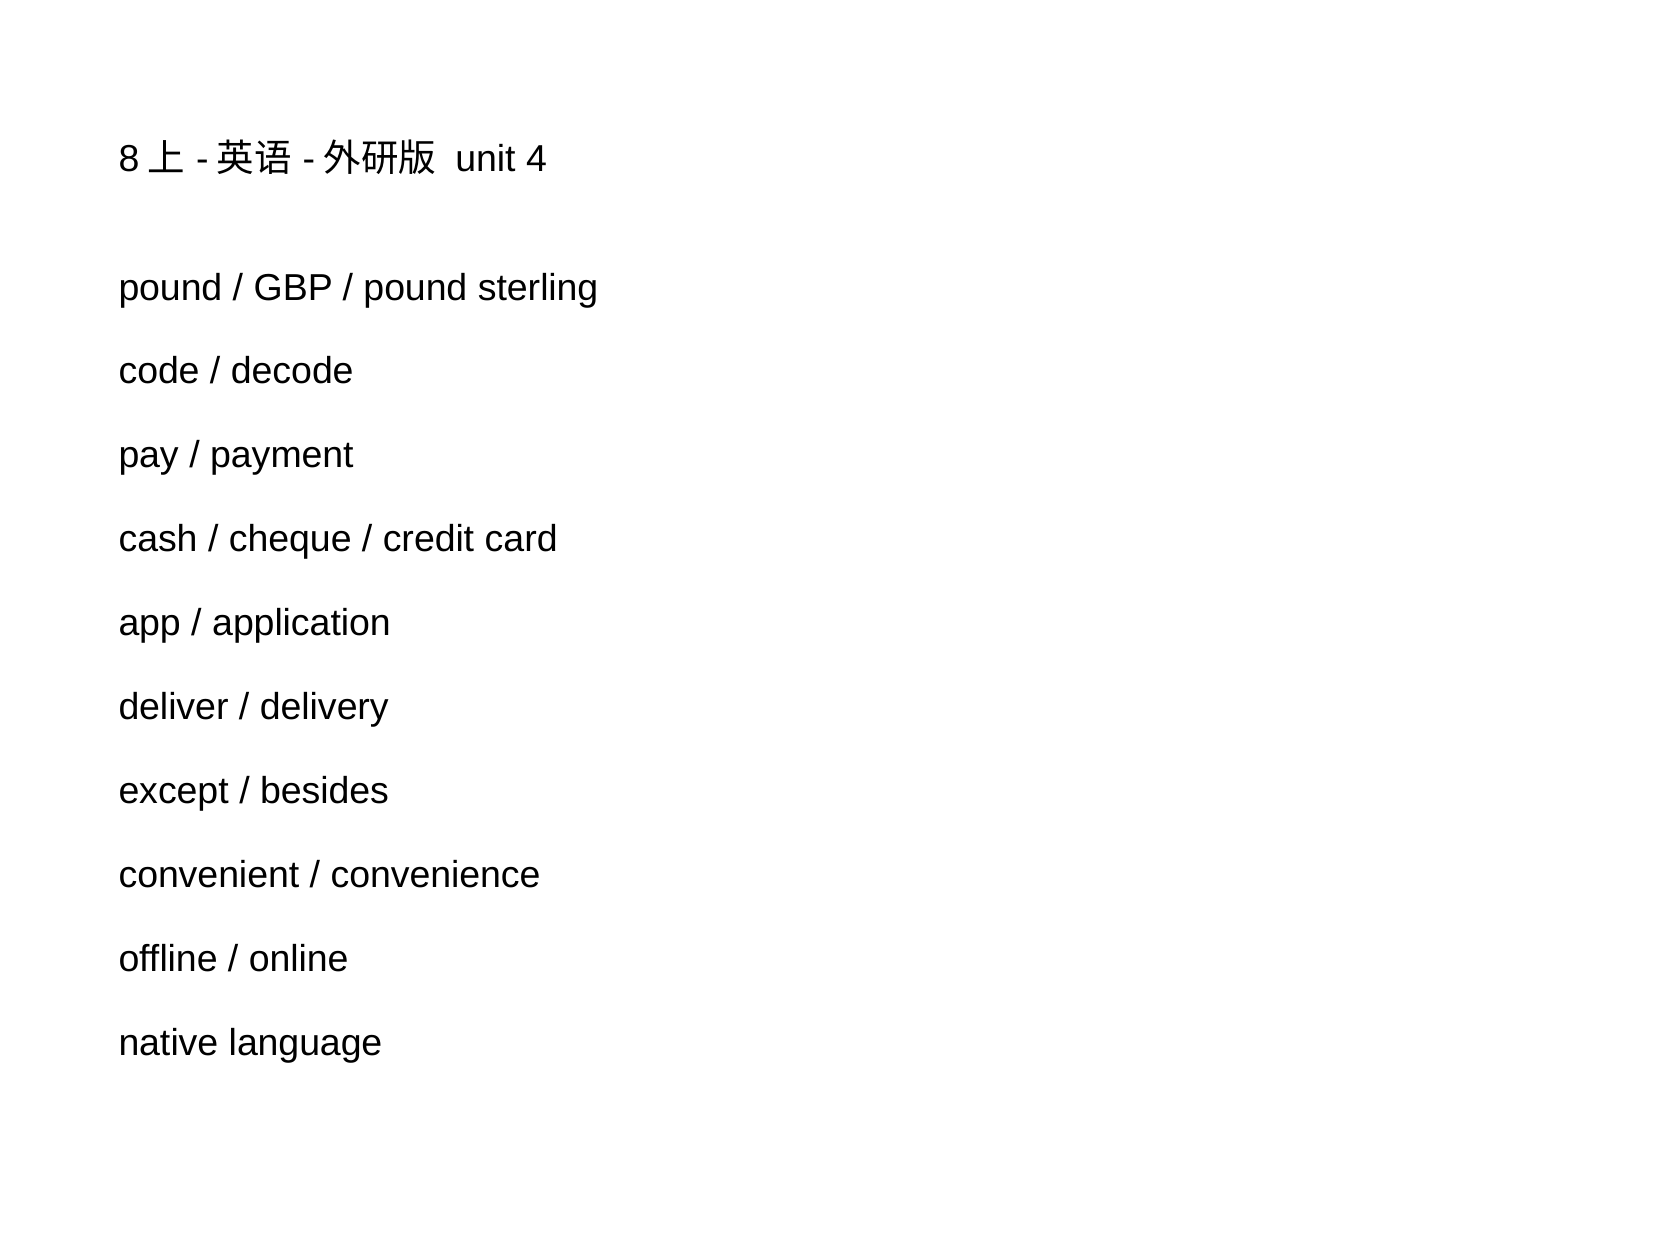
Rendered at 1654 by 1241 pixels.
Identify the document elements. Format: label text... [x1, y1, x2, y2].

text_box 8上-英语-外研版 unit 4 pound / GBP / pound sterling code / decode pay / payment cash / cheque / credit card app / application deliver / delivery except / besides convenient / convenience offline / online native language [103, 120, 1506, 1145]
